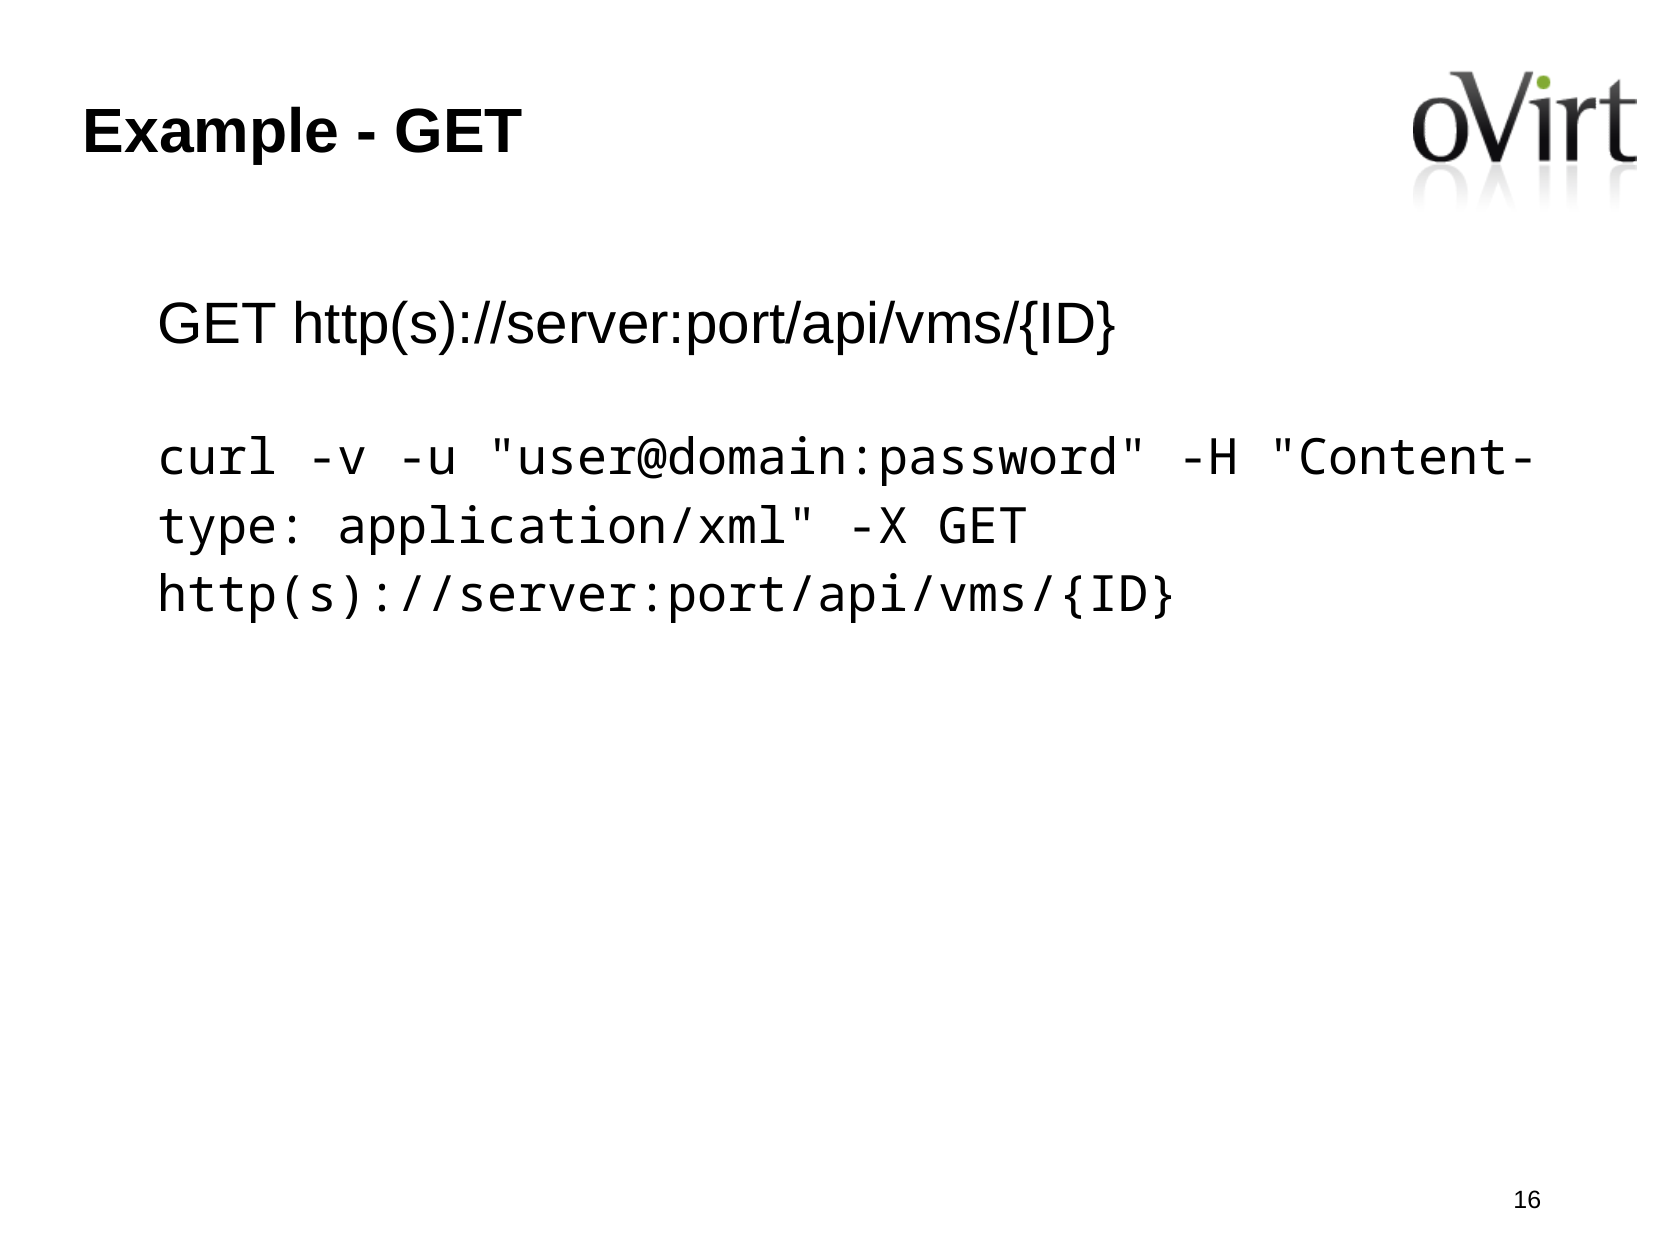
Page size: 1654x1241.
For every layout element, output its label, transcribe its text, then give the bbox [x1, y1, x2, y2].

title Example - GET [82, 37, 1571, 226]
picture [1571, 63, 1637, 212]
list GET http(s)://server:port/api/vms/{ID} curl -v -u "user@domain:password" -H "Content-type: application/xml" -X GET http(s)://server:port/api/vms/{ID} [86, 244, 1576, 1039]
